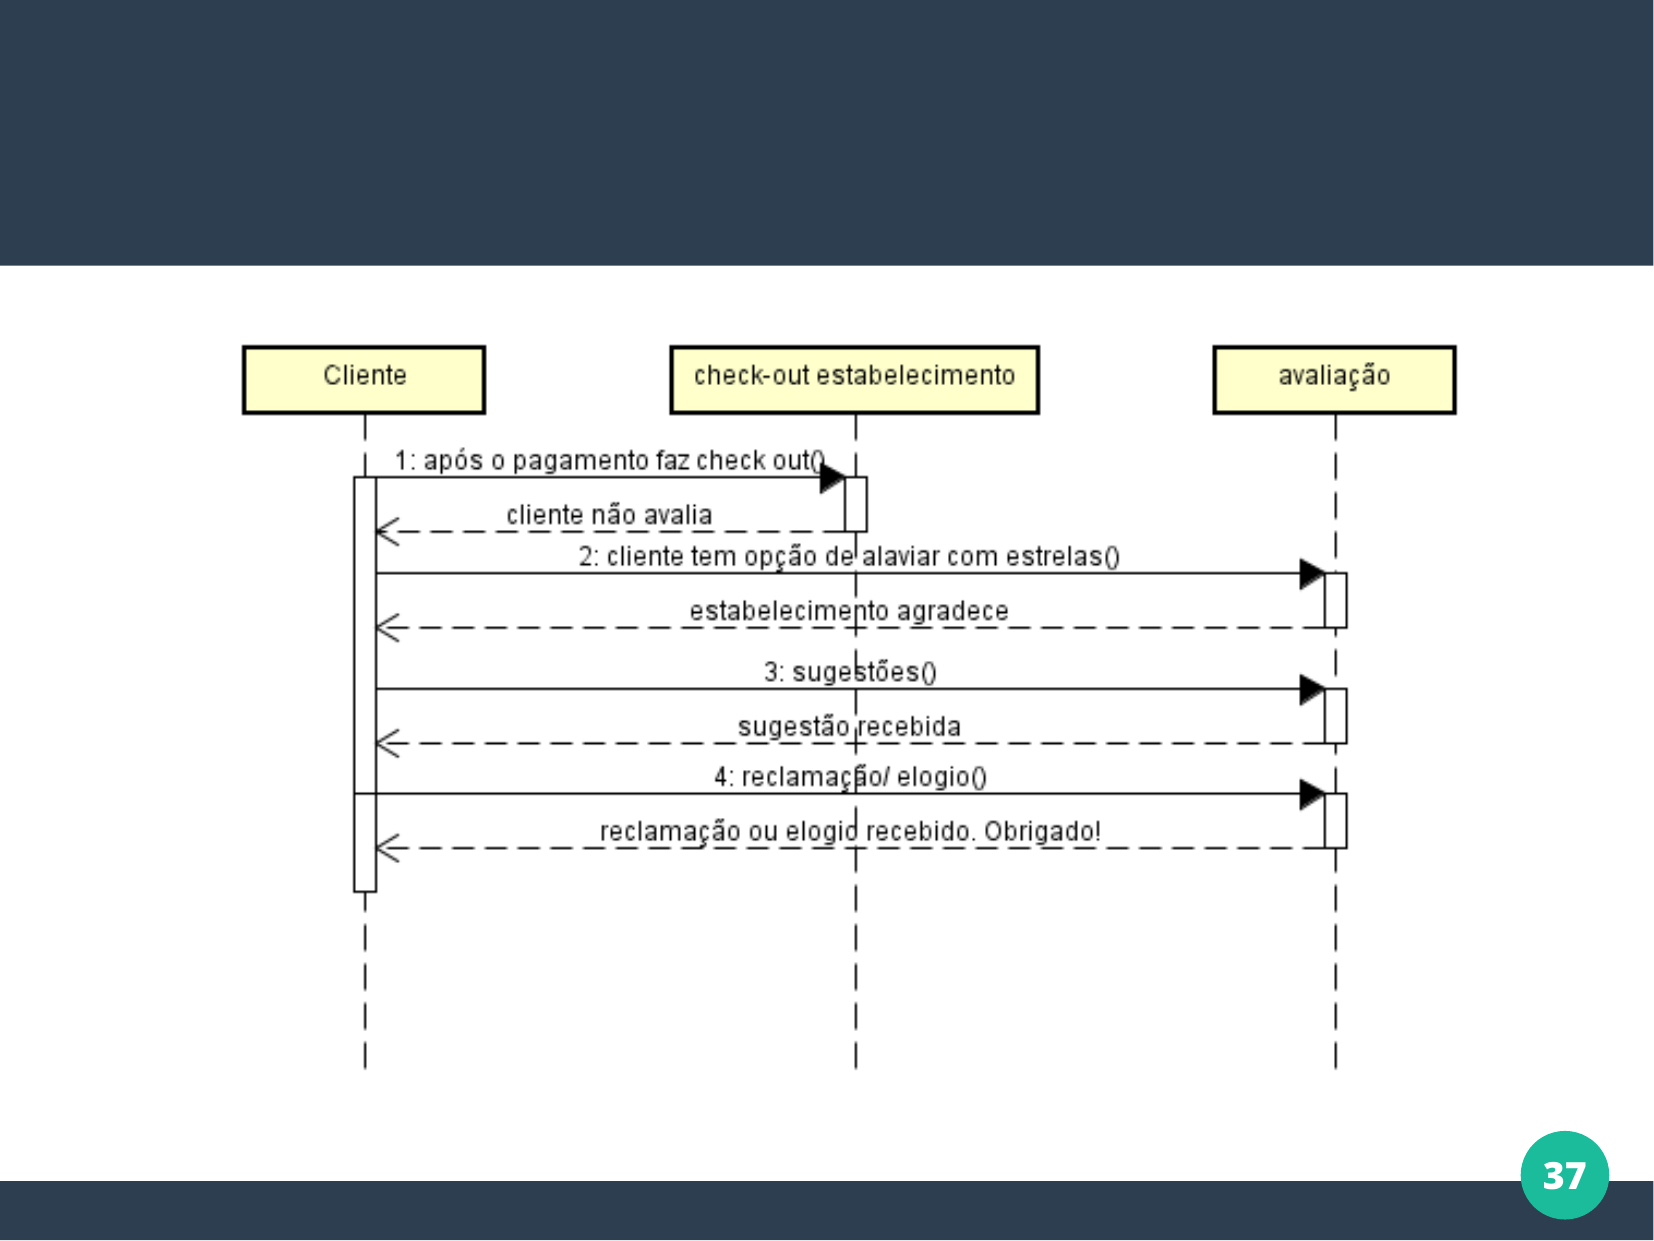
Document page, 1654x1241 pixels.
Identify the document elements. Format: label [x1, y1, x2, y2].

picture [236, 337, 1477, 1103]
